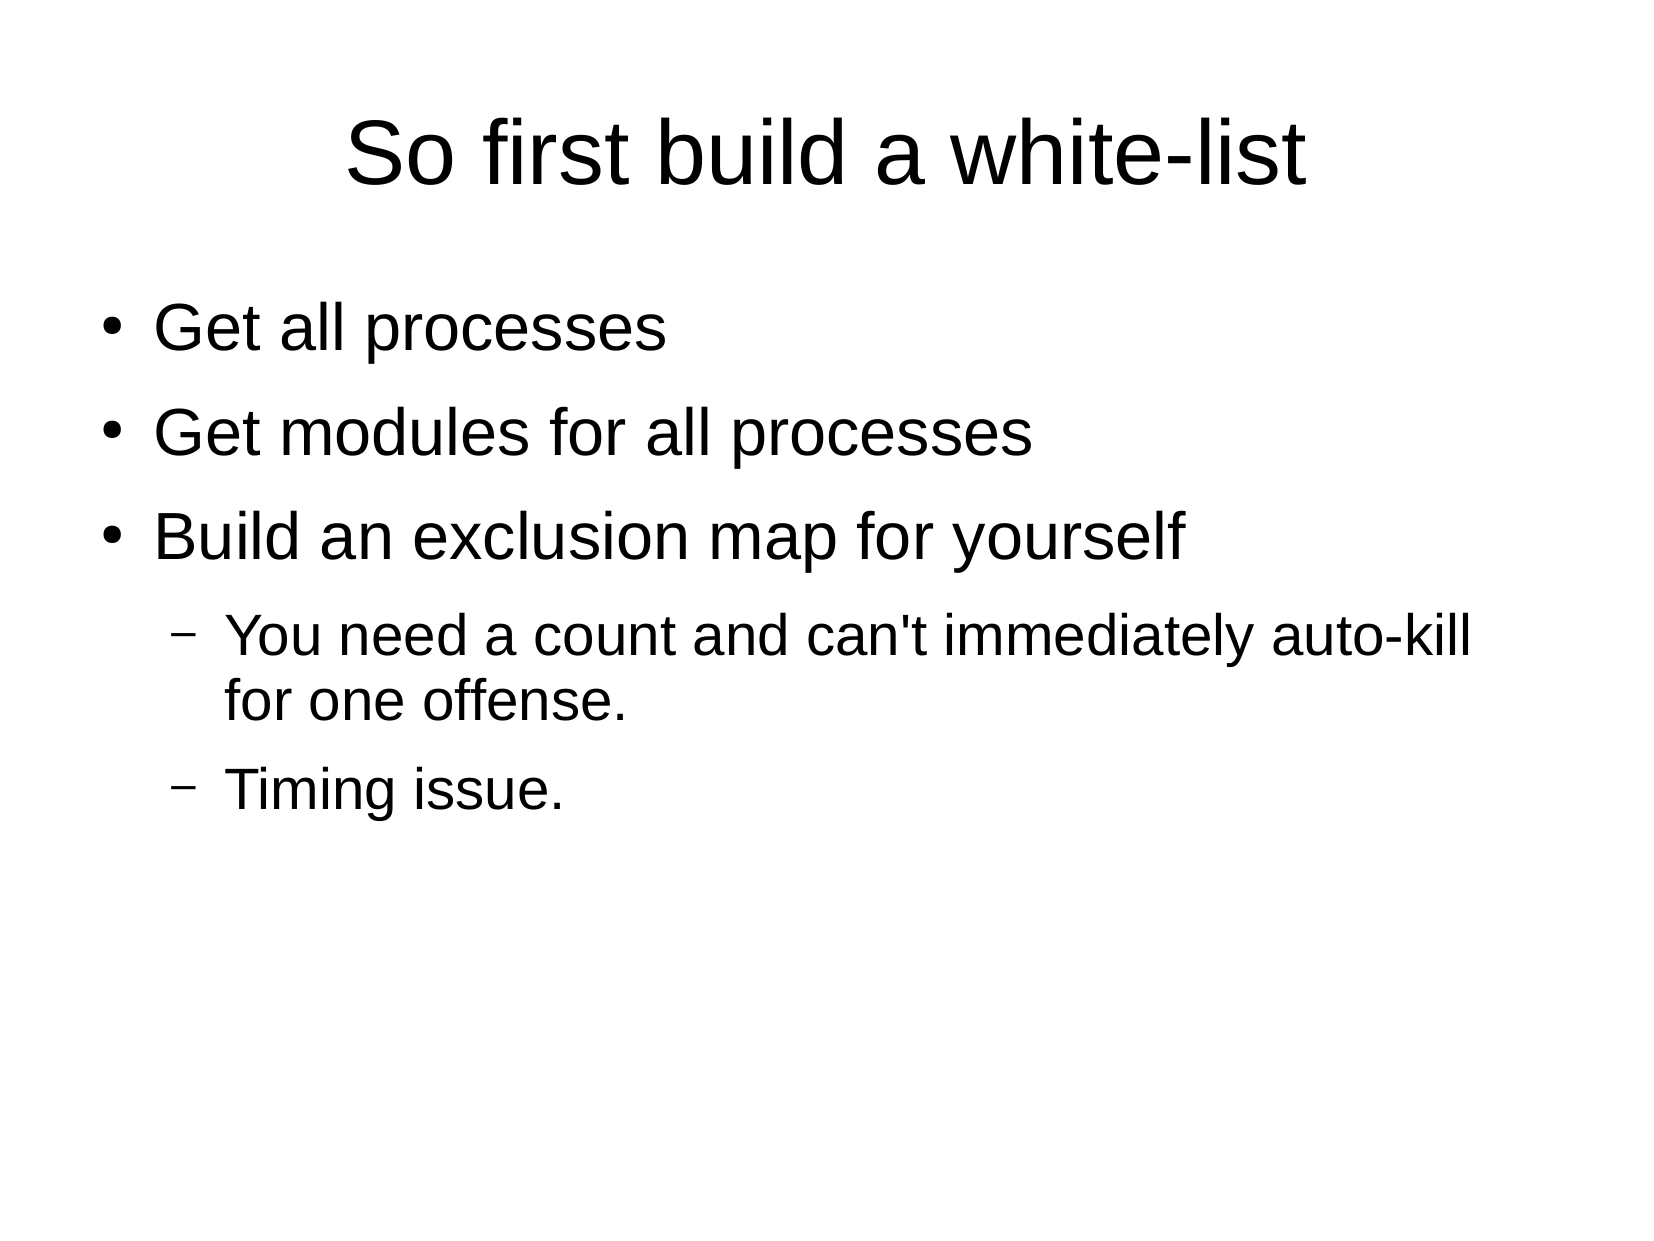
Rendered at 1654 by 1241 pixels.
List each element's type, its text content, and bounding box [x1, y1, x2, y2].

list Get all processes Get modules for all processes Build an exclusion map for yourself You need a count and can't immediately auto-kill for one offense. Timing issue. [82, 290, 1538, 1010]
title So first build a white-list [82, 49, 1571, 257]
